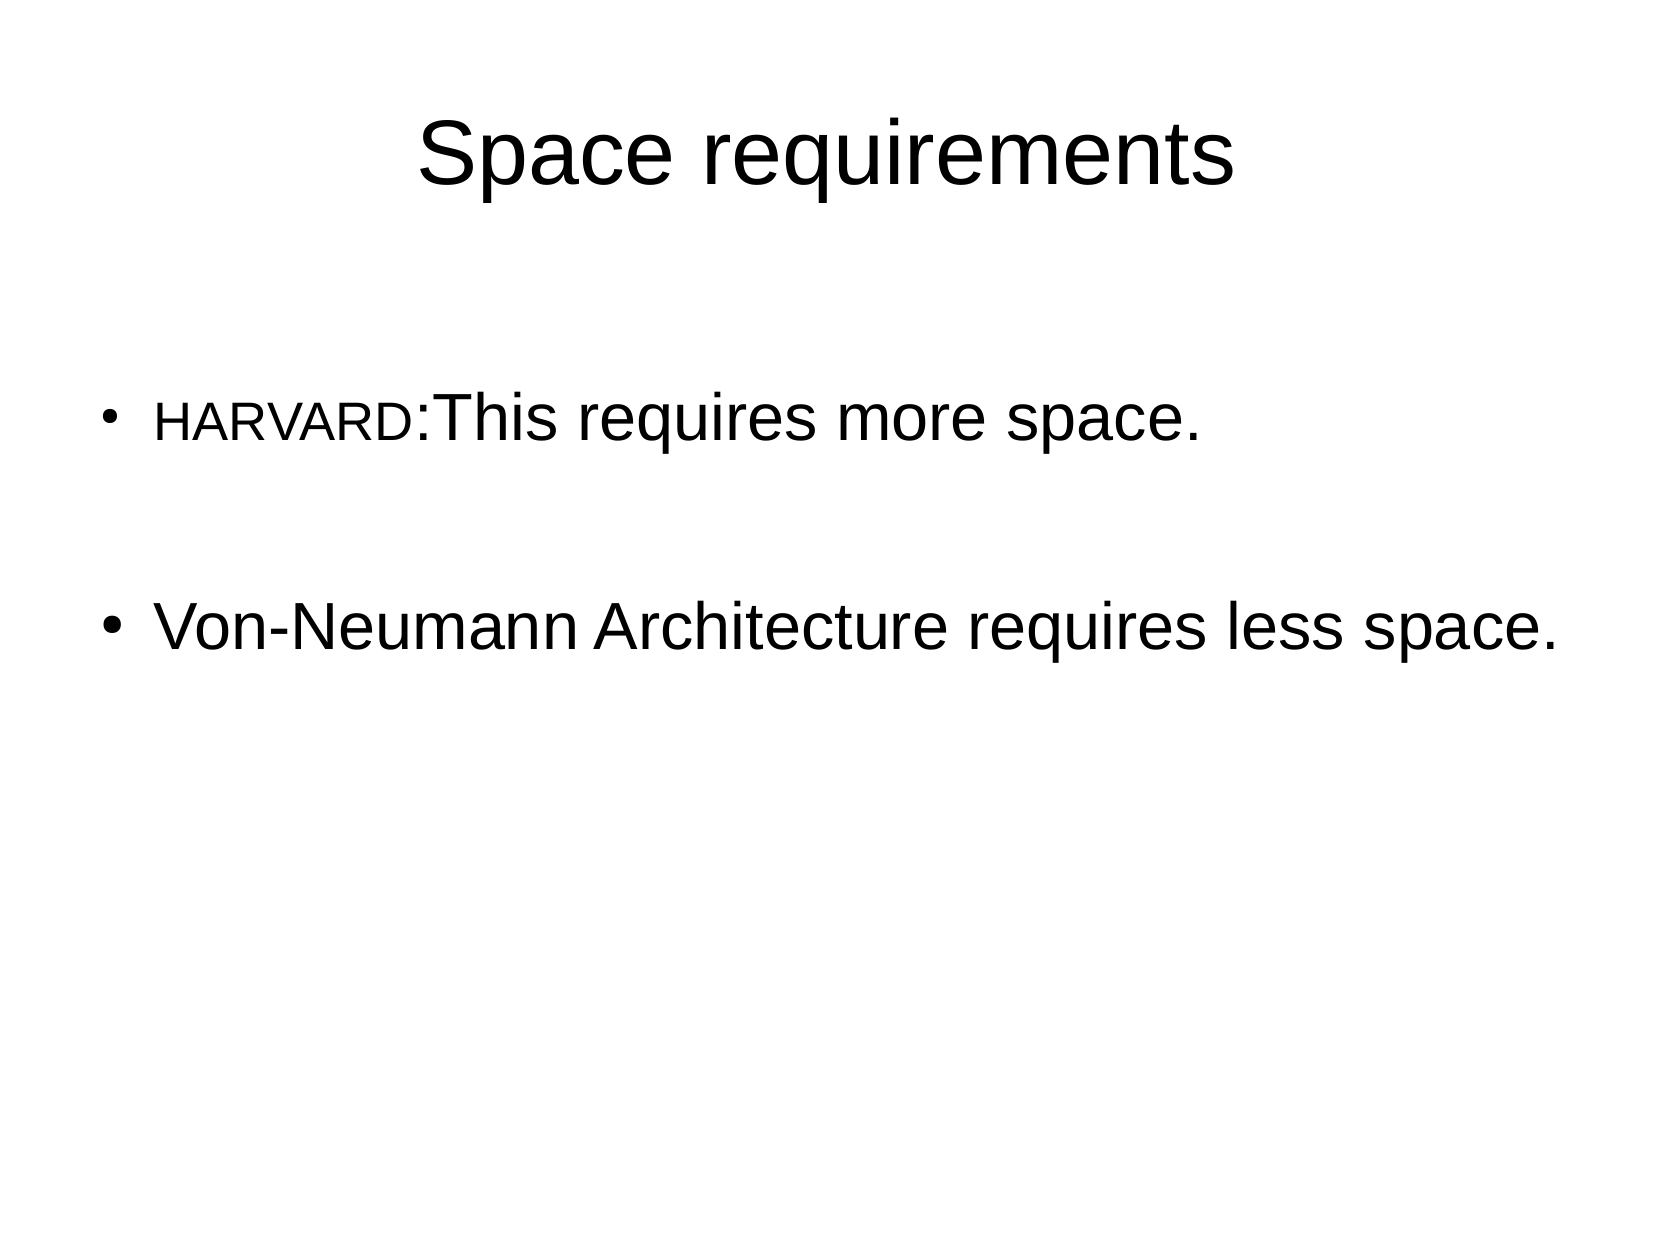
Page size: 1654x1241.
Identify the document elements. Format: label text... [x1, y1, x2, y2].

title Space requirements [82, 49, 1571, 257]
list HARVARD:This requires more space. Von-Neumann Architecture requires less space. [82, 290, 1571, 1010]
